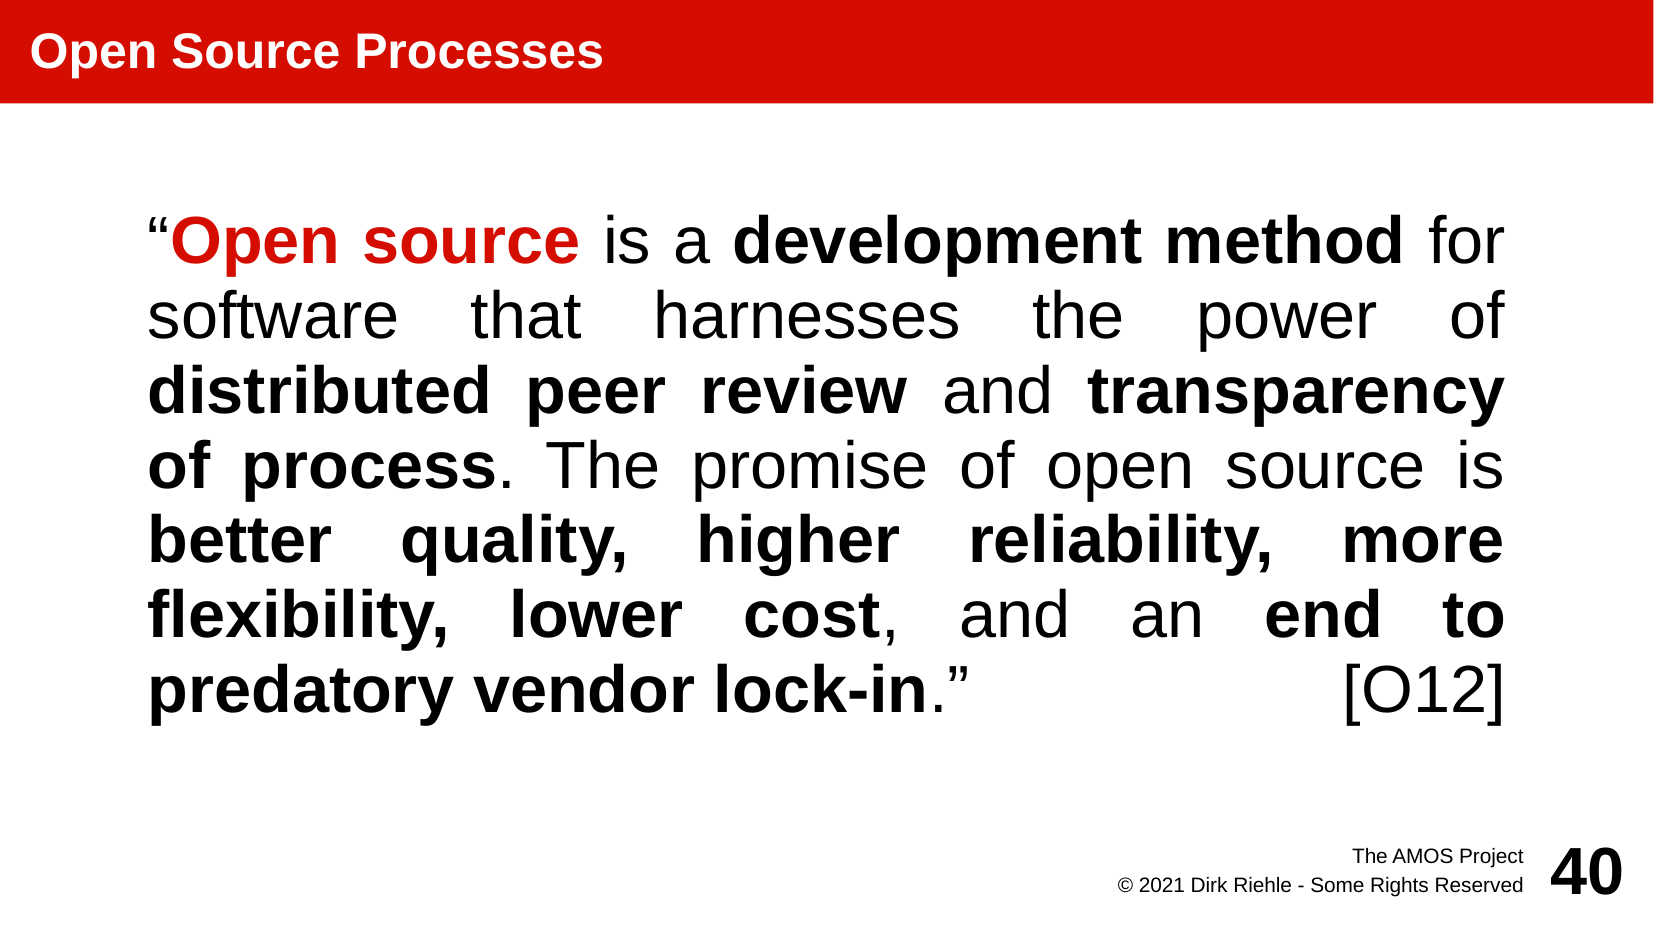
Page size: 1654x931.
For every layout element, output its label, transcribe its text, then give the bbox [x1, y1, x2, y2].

subtitle “Open source is a development method for software that harnesses the power of distributed peer review and transparency of process. The promise of open source is better quality, higher reliability, more flexibility, lower cost, and an end to predatory vendor lock-in.” [O12] [29, 132, 1625, 798]
title Open Source Processes [0, 0, 1654, 104]
